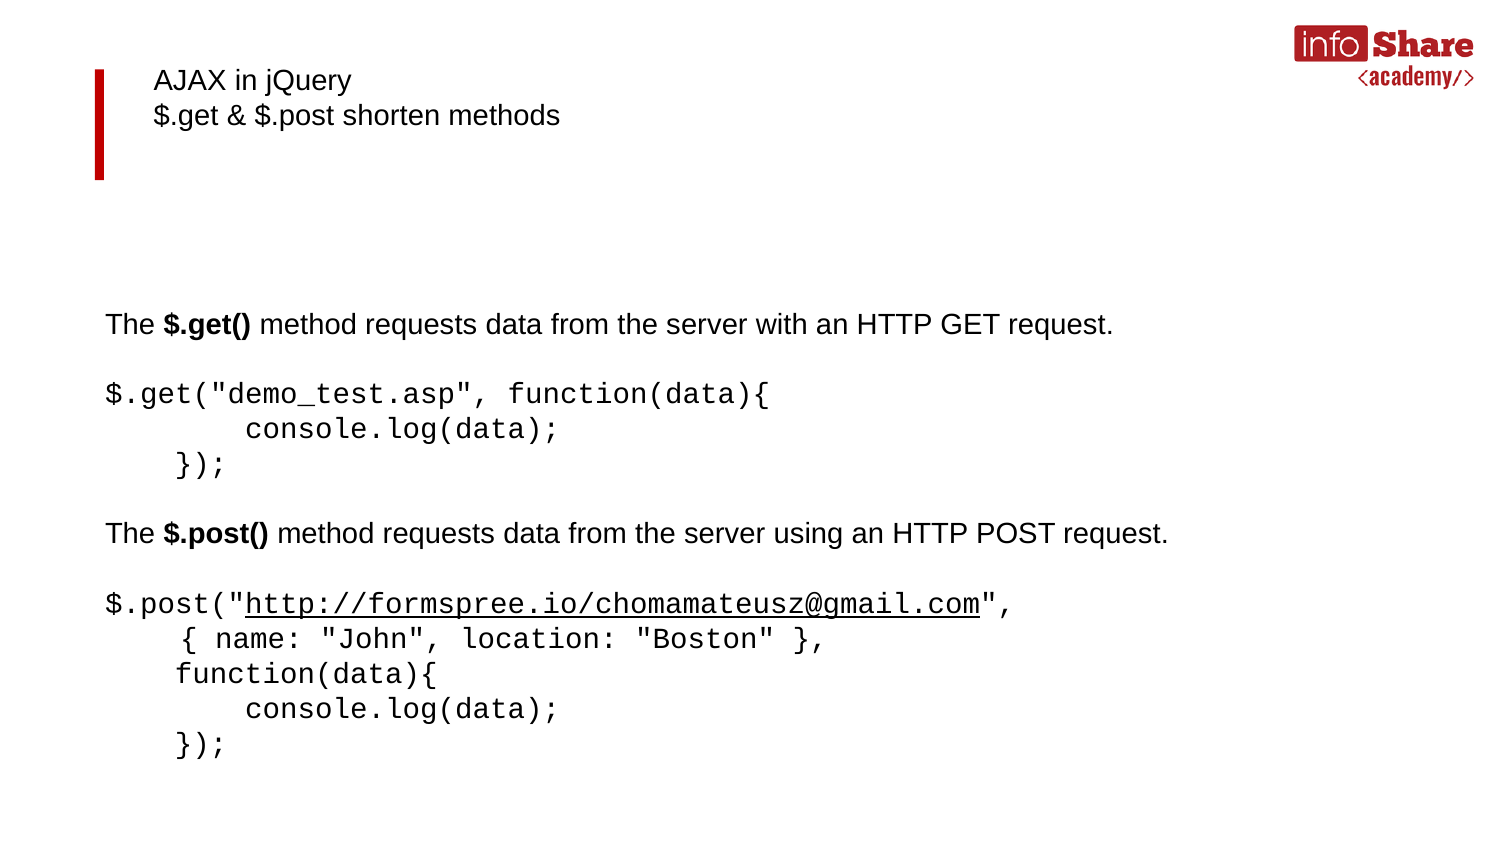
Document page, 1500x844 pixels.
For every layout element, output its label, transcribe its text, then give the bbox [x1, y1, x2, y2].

picture [1267, 0, 1500, 117]
list The $.get() method requests data from the server with an HTTP GET request. $.get("demo_test.asp", function(data){ console.log(data); }); The $.post() method requests data from the server using an HTTP POST request. $.post("http://formspree.io/chomamateusz@gmail.com", { name: "John", location: "Boston" }, function(data){ console.log(data); }); [90, 255, 1403, 772]
title AJAX in jQuery $.get & $.post shorten methods [138, 45, 1172, 187]
